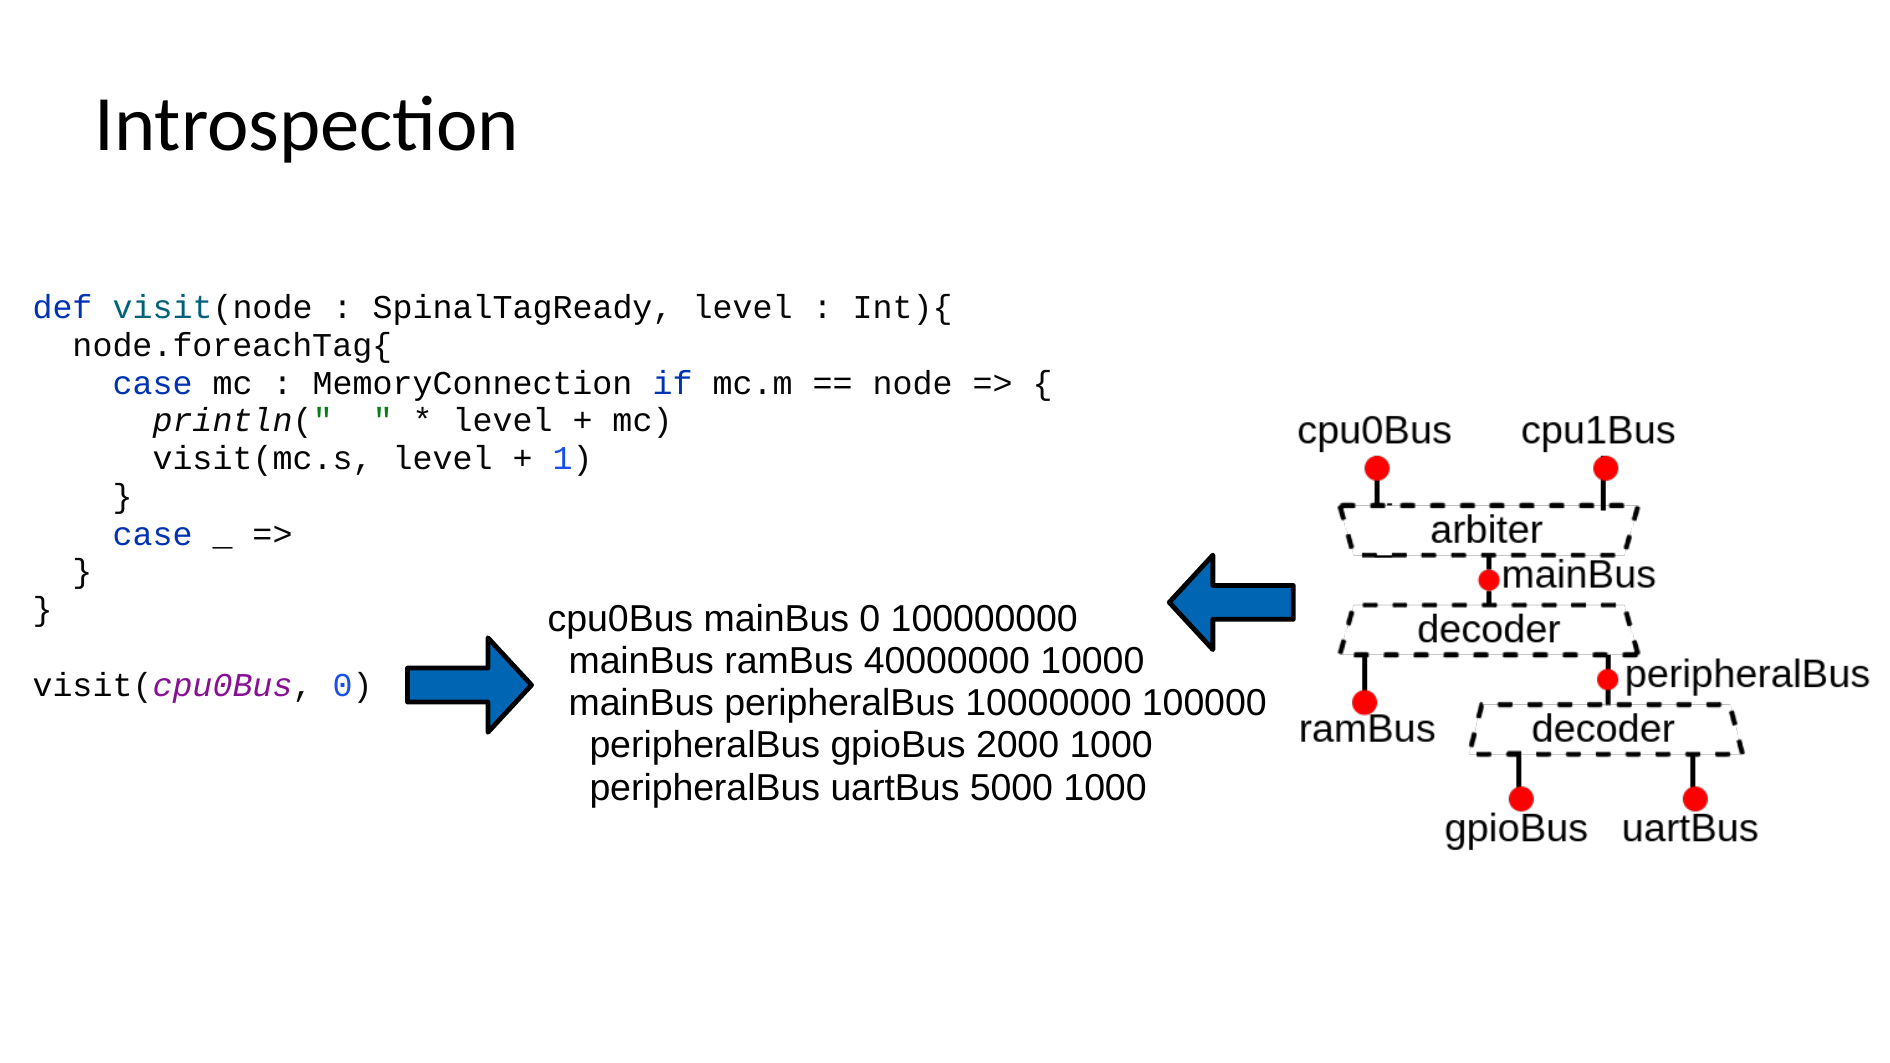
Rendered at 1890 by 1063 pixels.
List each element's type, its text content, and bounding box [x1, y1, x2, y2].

title Introspection [94, 42, 1796, 220]
text_box cpu0Bus mainBus 0 100000000 mainBus ramBus 40000000 10000 mainBus peripheralBus 10000000 100000 peripheralBus gpioBus 2000 1000 peripheralBus uartBus 5000 1000 [532, 590, 1282, 858]
picture [1238, 354, 1890, 906]
text_box [407, 637, 532, 733]
text_box def visit(node : SpinalTagReady, level : Int){ node.foreachTag{ case mc : MemoryConnection if mc.m == node => { println(" " * level + mc) visit(mc.s, level + 1) } case _ => } } visit(cpu0Bus, 0) [18, 283, 1359, 789]
text_box [1169, 555, 1294, 650]
